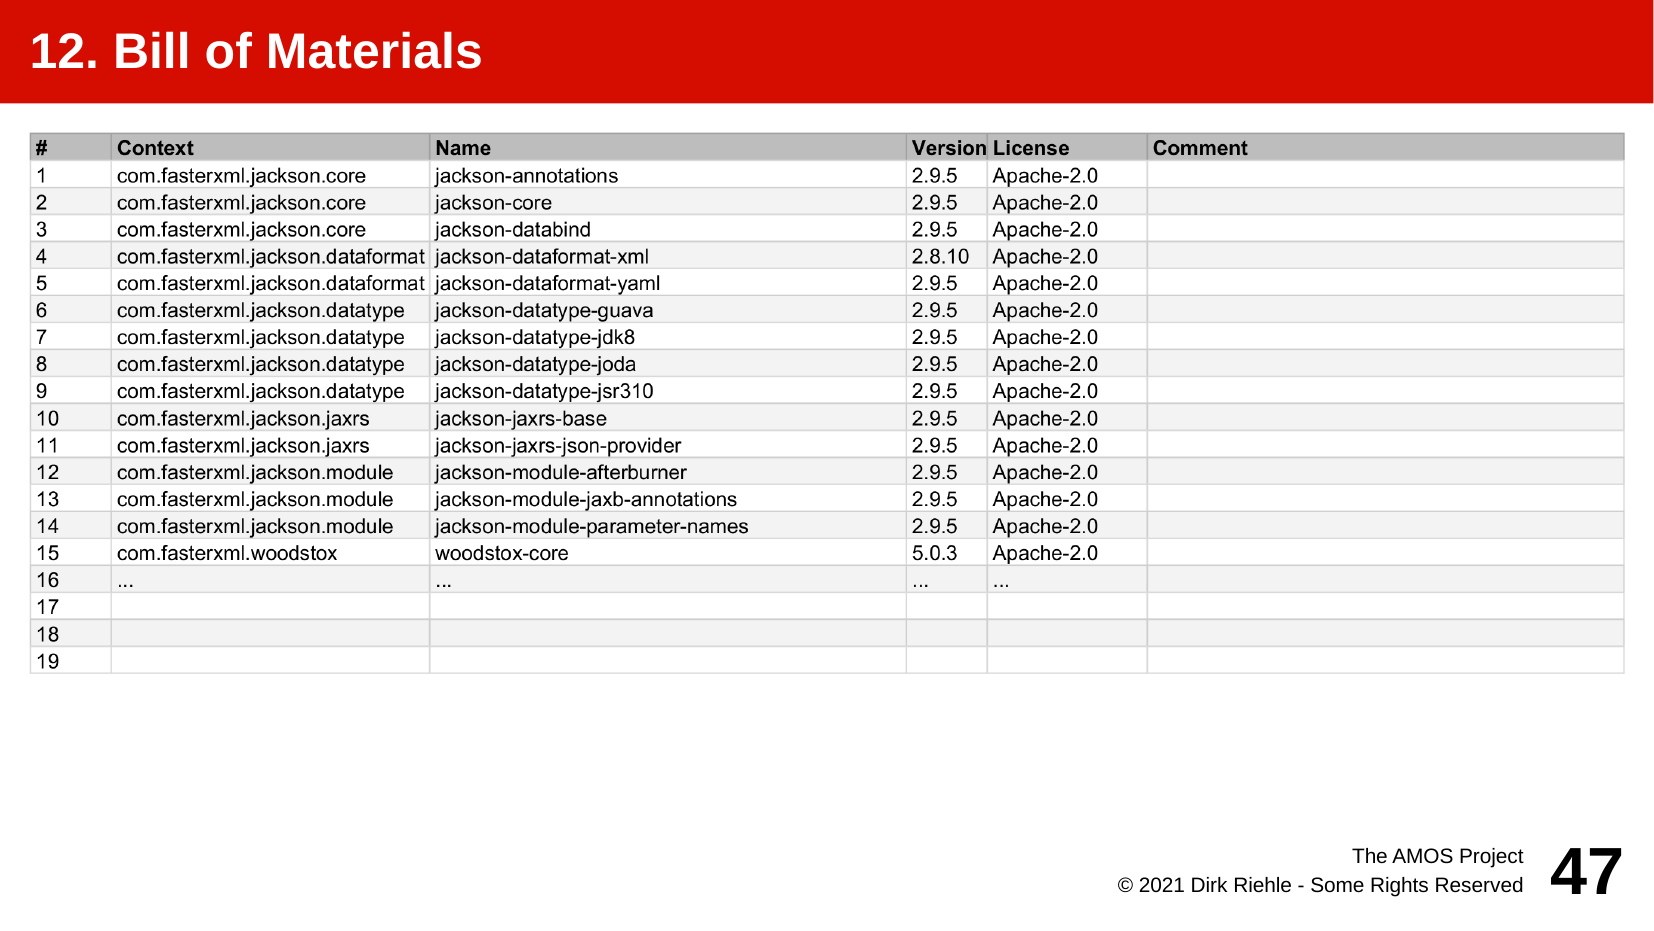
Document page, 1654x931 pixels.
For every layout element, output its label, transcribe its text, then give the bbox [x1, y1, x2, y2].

picture [29, 132, 1625, 674]
title 12. Bill of Materials [0, 0, 1654, 104]
